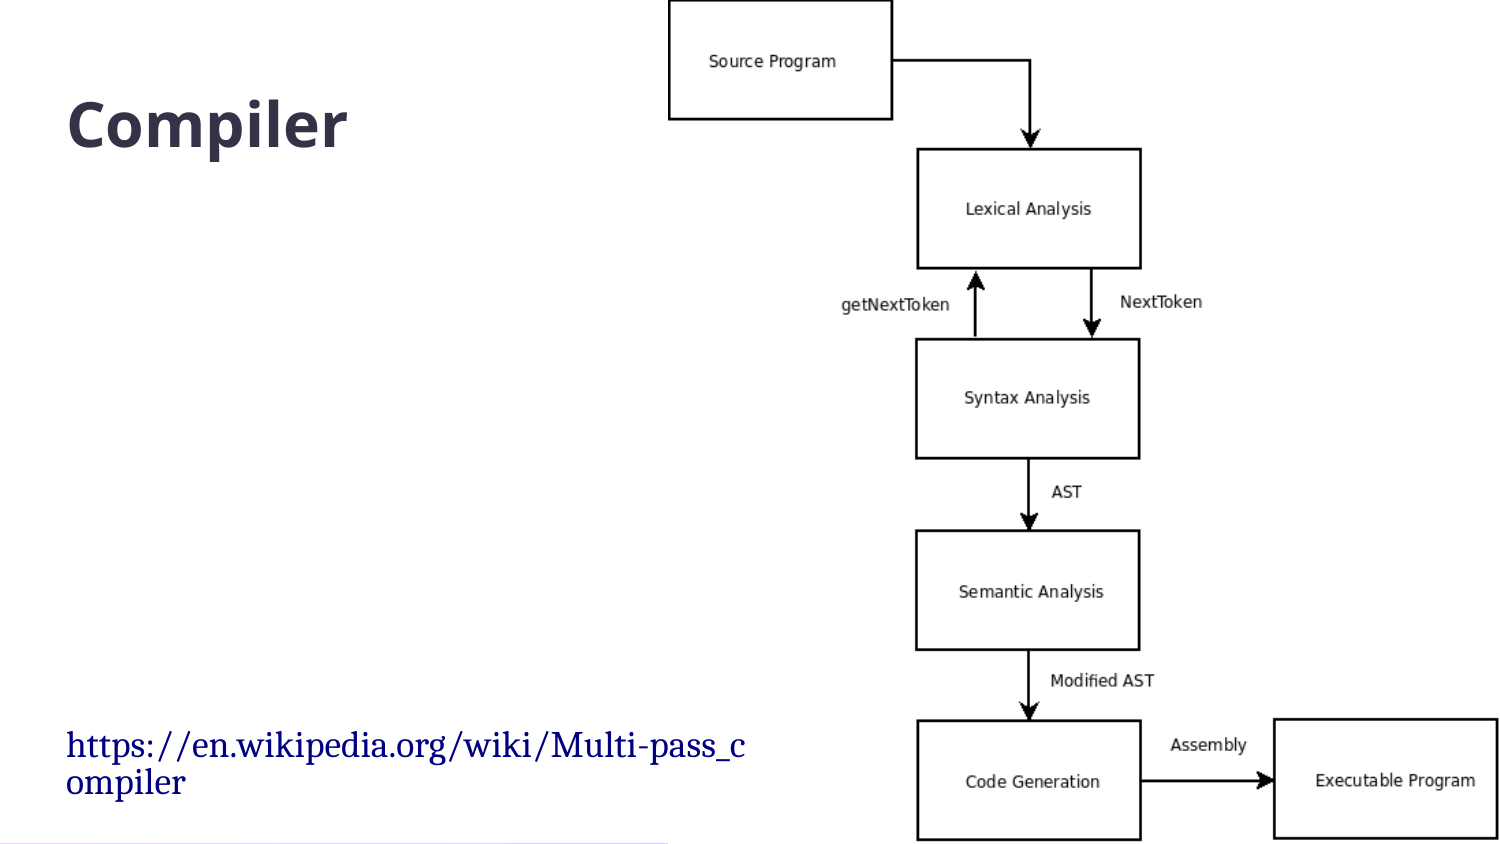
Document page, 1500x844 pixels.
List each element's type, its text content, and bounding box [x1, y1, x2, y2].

text_box https://en.wikipedia.org/wiki/Multi-pass_compiler [51, 704, 768, 779]
text_box [0, 684, 668, 844]
text_box [121, 779, 129, 793]
picture [668, 0, 1500, 844]
title Compiler [51, 69, 1449, 164]
text_box [70, 779, 80, 792]
